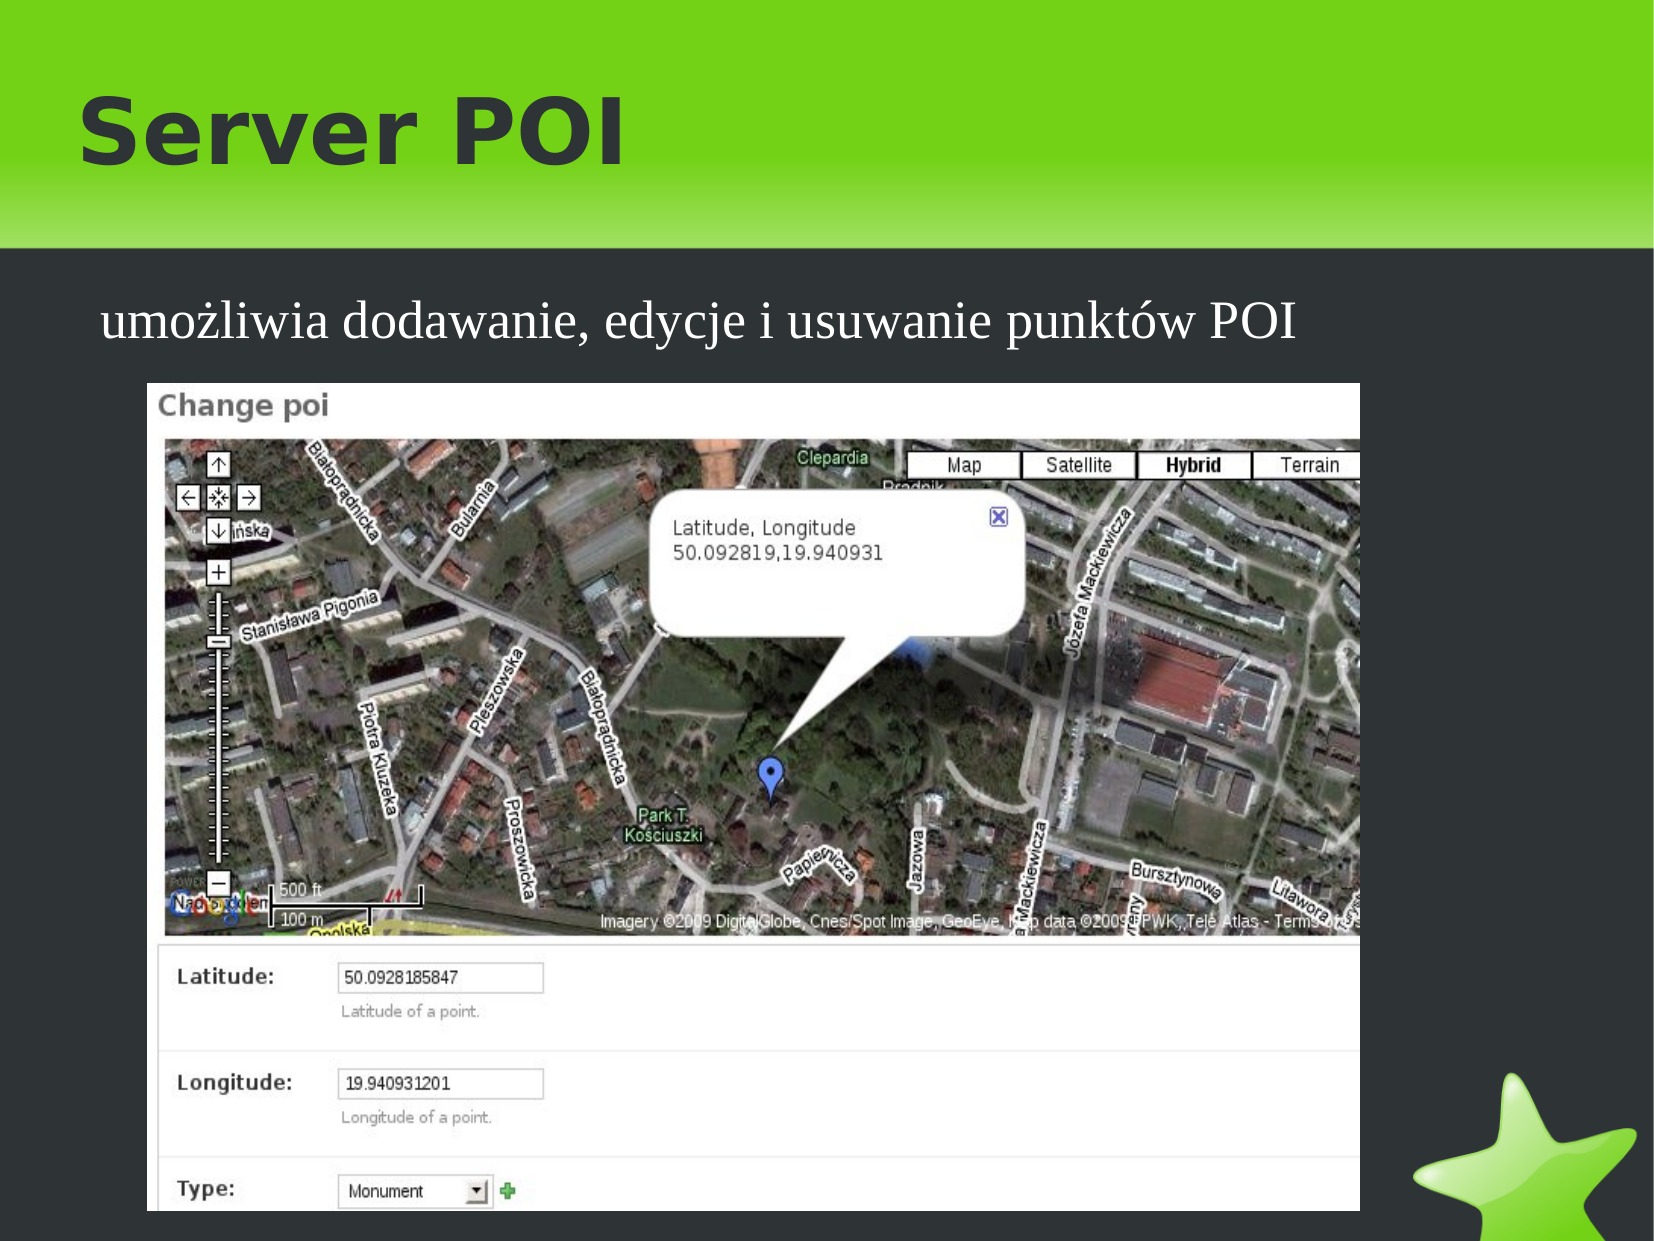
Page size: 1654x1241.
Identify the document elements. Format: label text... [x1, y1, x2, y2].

title Server POI [76, 29, 1565, 237]
list umożliwia dodawanie, edycje i usuwanie punktów POI [82, 290, 1571, 1109]
picture [0, 0, 1654, 1241]
